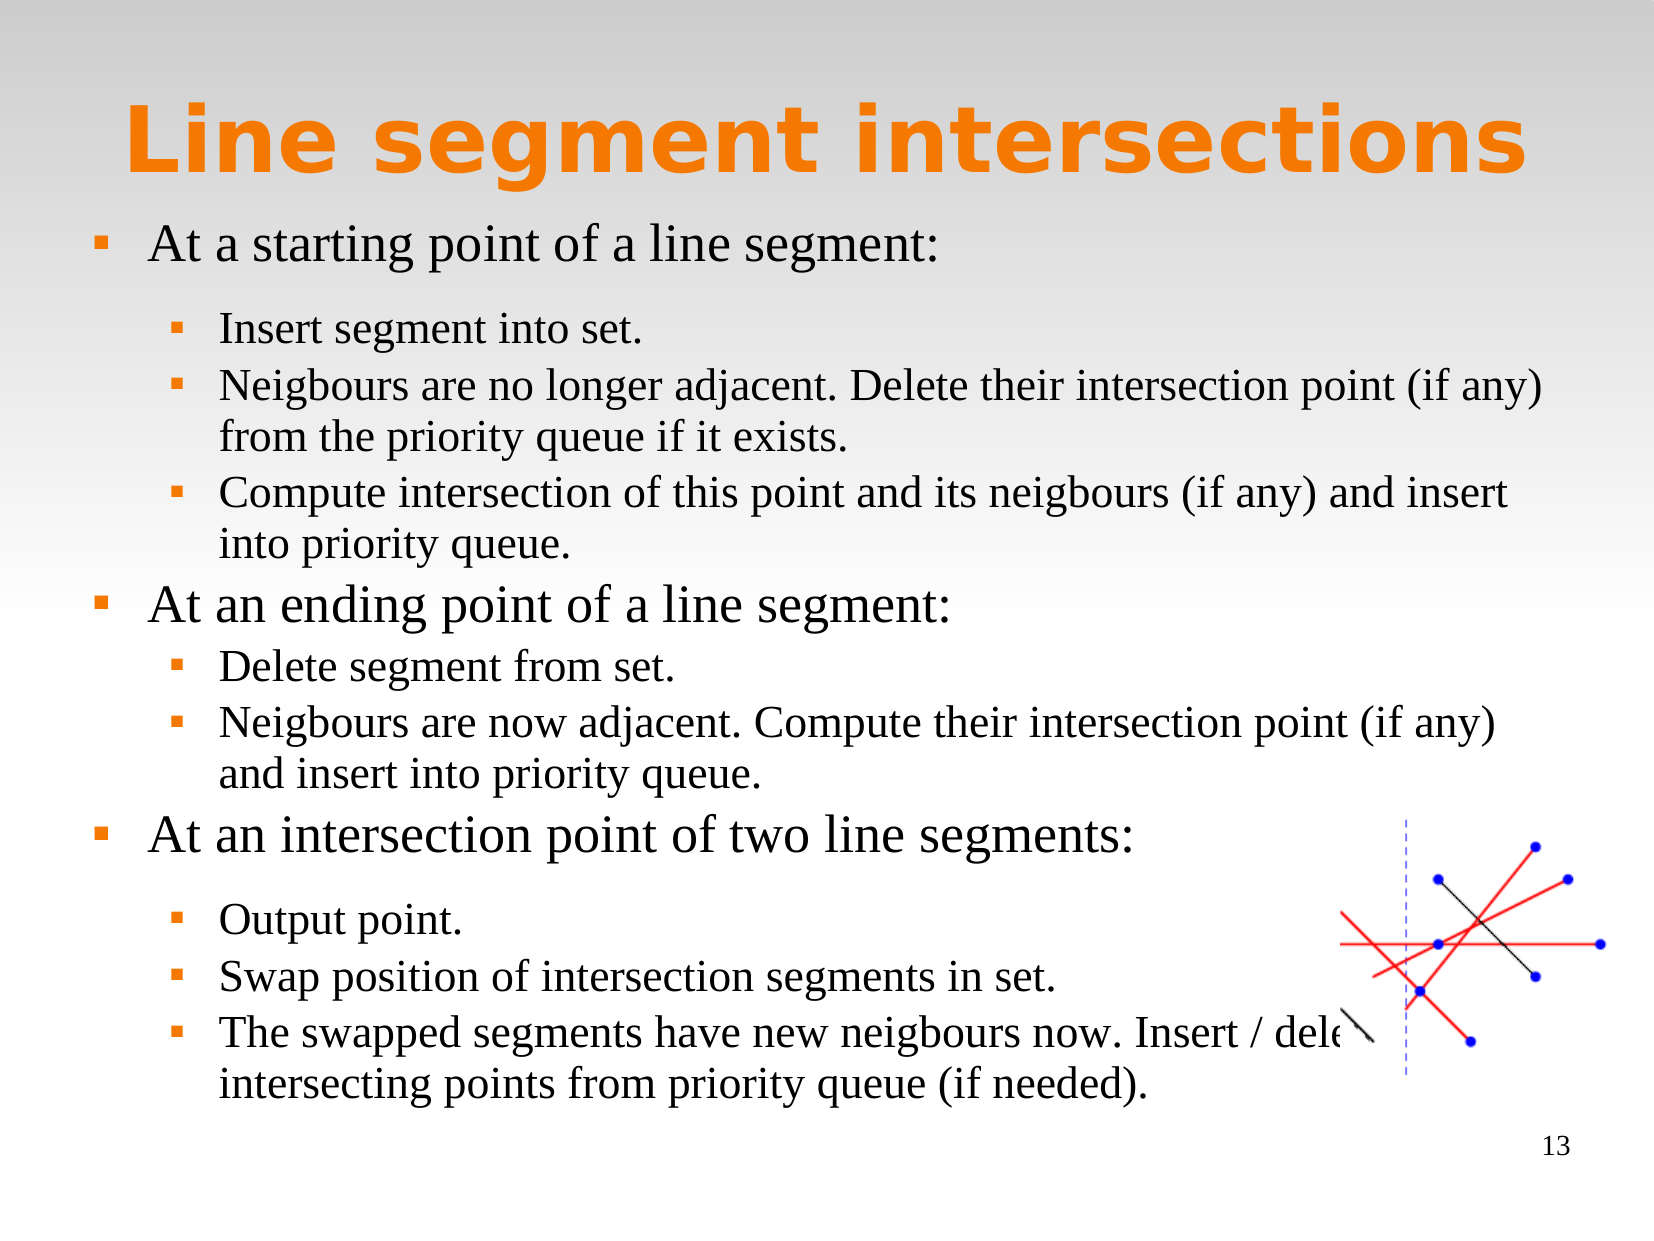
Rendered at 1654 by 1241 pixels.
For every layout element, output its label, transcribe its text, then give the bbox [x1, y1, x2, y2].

title Line segment intersections [82, 37, 1571, 245]
picture [1340, 814, 1607, 1075]
list At a starting point of a line segment: Insert segment into set. Neigbours are no longer adjacent. Delete their intersection point (if any) from the priority queue if it exists. Compute intersection of this point and its neigbours (if any) and insert into priority queue. At an ending point of a line segment: Delete segment from set. Neigbours are now adjacent. Compute their intersection point (if any) and insert into priority queue. At an intersection point of two line segments: Output point. Swap position of intersection segments in set. The swapped segments have new neigbours now. Insert / delete intersecting points from priority queue (if needed). [76, 213, 1565, 1183]
